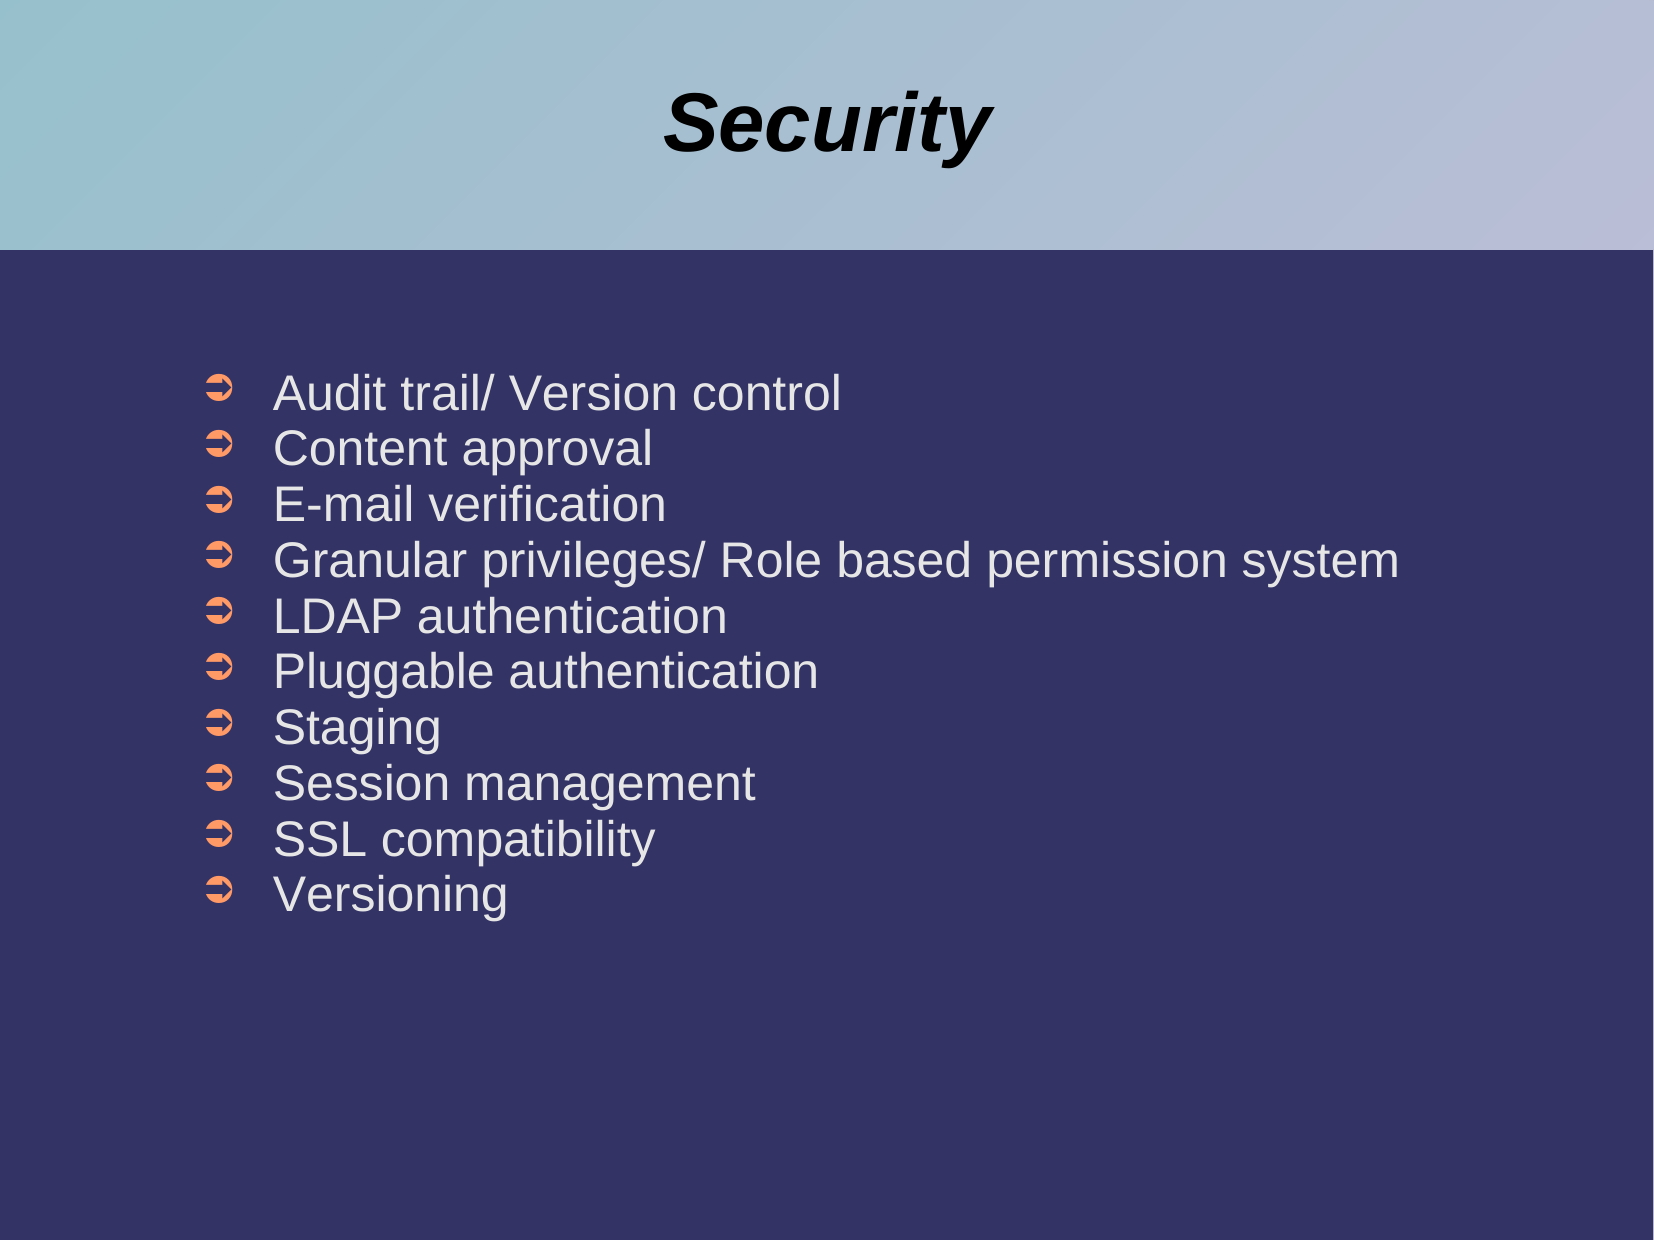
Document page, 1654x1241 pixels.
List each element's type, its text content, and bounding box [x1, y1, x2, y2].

title Security [121, 19, 1534, 227]
list Audit trail/ Version control Content approval E-mail verification Granular privileges/ Role based permission system LDAP authentication Pluggable authentication Staging Session management SSL compatibility Versioning [178, 364, 1570, 1147]
